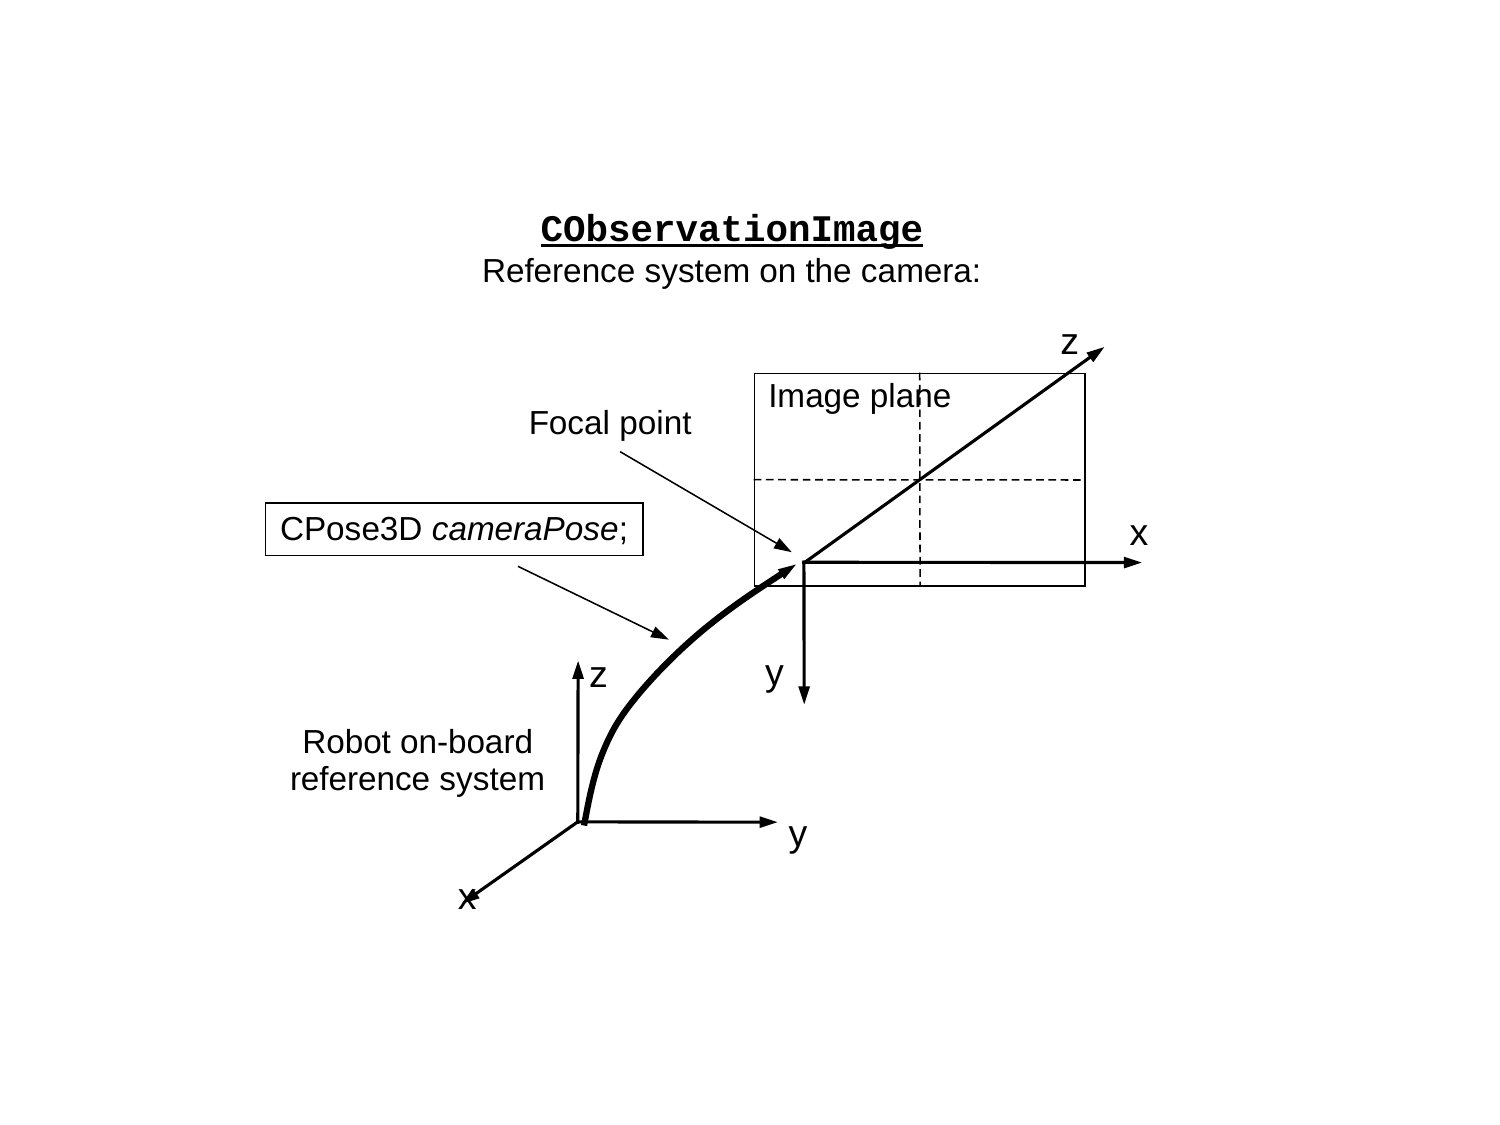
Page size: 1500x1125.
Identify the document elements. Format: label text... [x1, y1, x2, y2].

text_box Robot on-board reference system [275, 716, 561, 806]
text_box y [773, 804, 823, 863]
text_box z [574, 645, 623, 703]
text_box Focal point [514, 397, 707, 450]
text_box z [1045, 313, 1094, 371]
text_box y [750, 643, 799, 702]
text_box CObservationImage Reference system on the camera: [467, 202, 997, 298]
text_box x [1114, 503, 1164, 561]
text_box Image plane [753, 370, 967, 423]
text_box x [443, 867, 492, 926]
text_box z [1076, 360, 1094, 371]
text_box CPose3D cameraPose; [265, 502, 644, 556]
